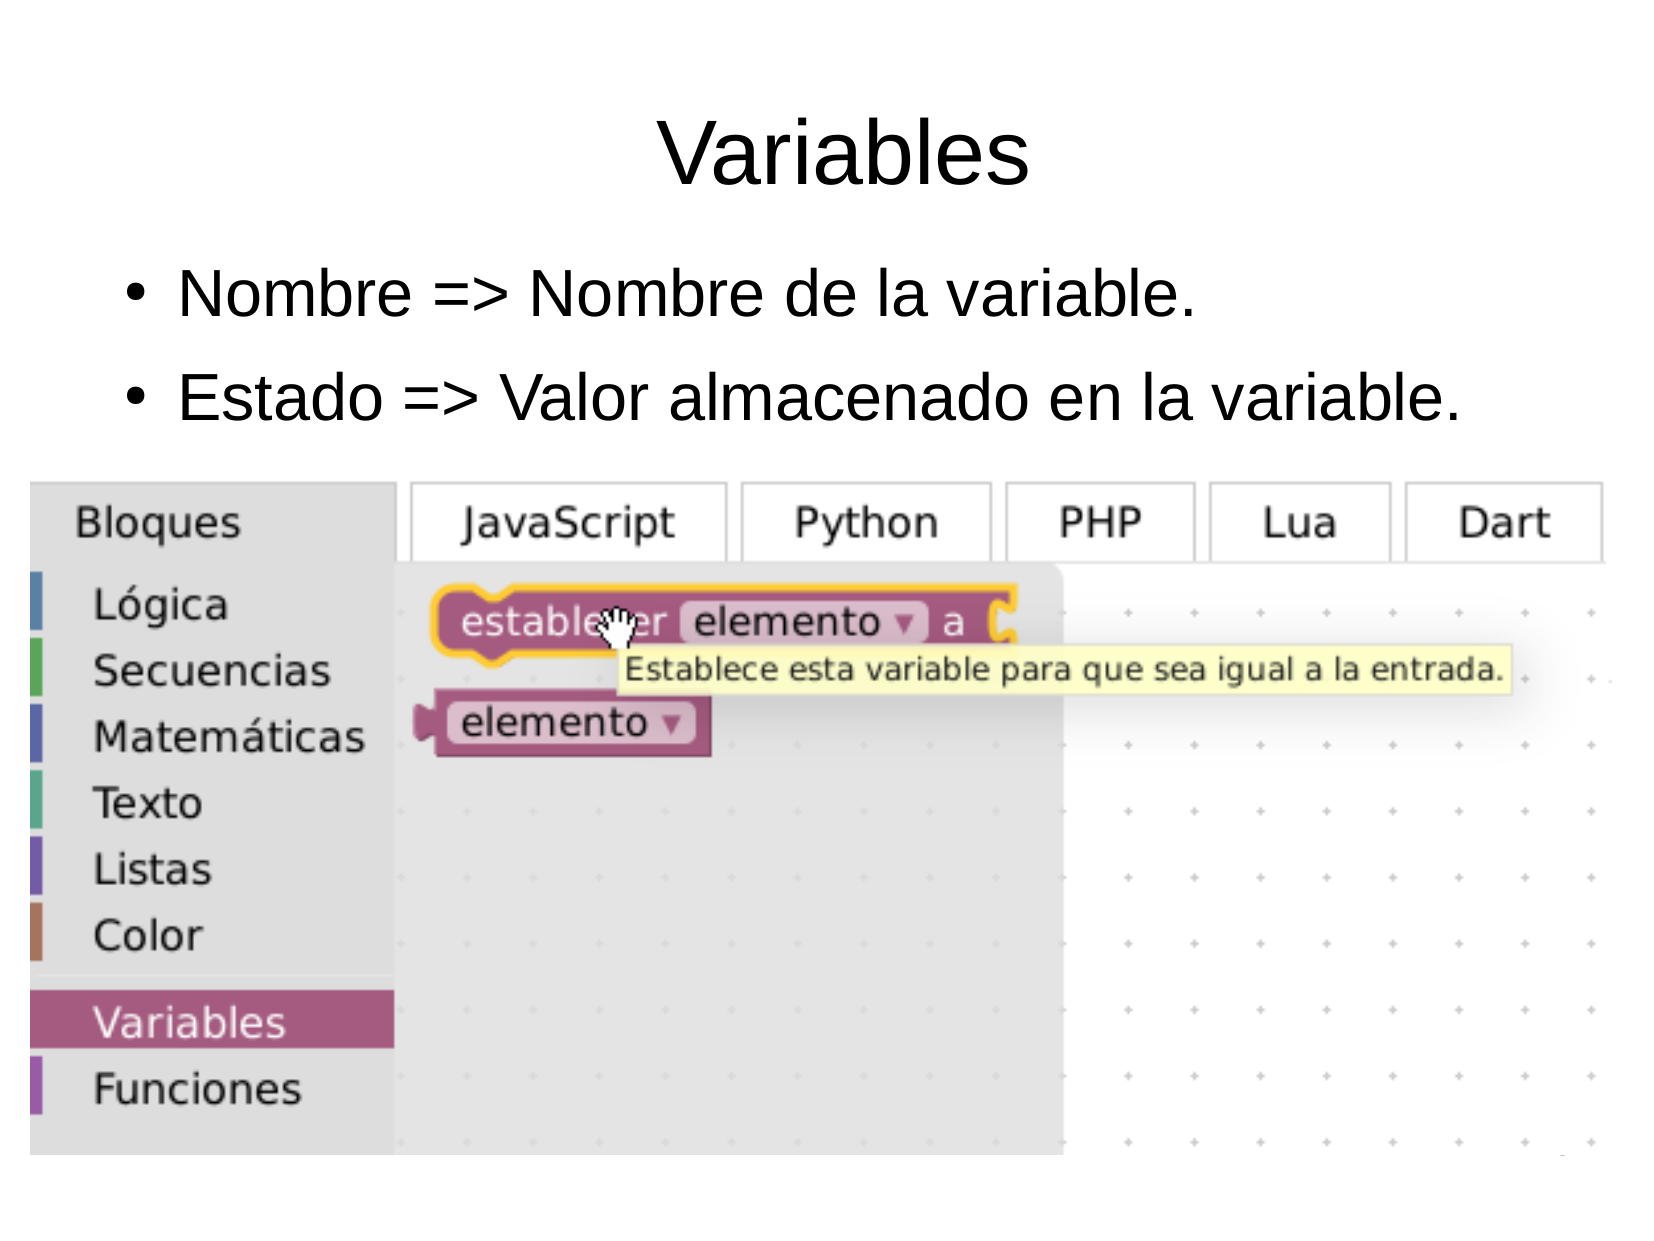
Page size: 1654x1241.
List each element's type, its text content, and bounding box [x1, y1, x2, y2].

list Nombre => Nombre de la variable. Estado => Valor almacenado en la variable. [106, 255, 1595, 464]
title Variables [82, 49, 1571, 257]
picture [30, 464, 1612, 1156]
